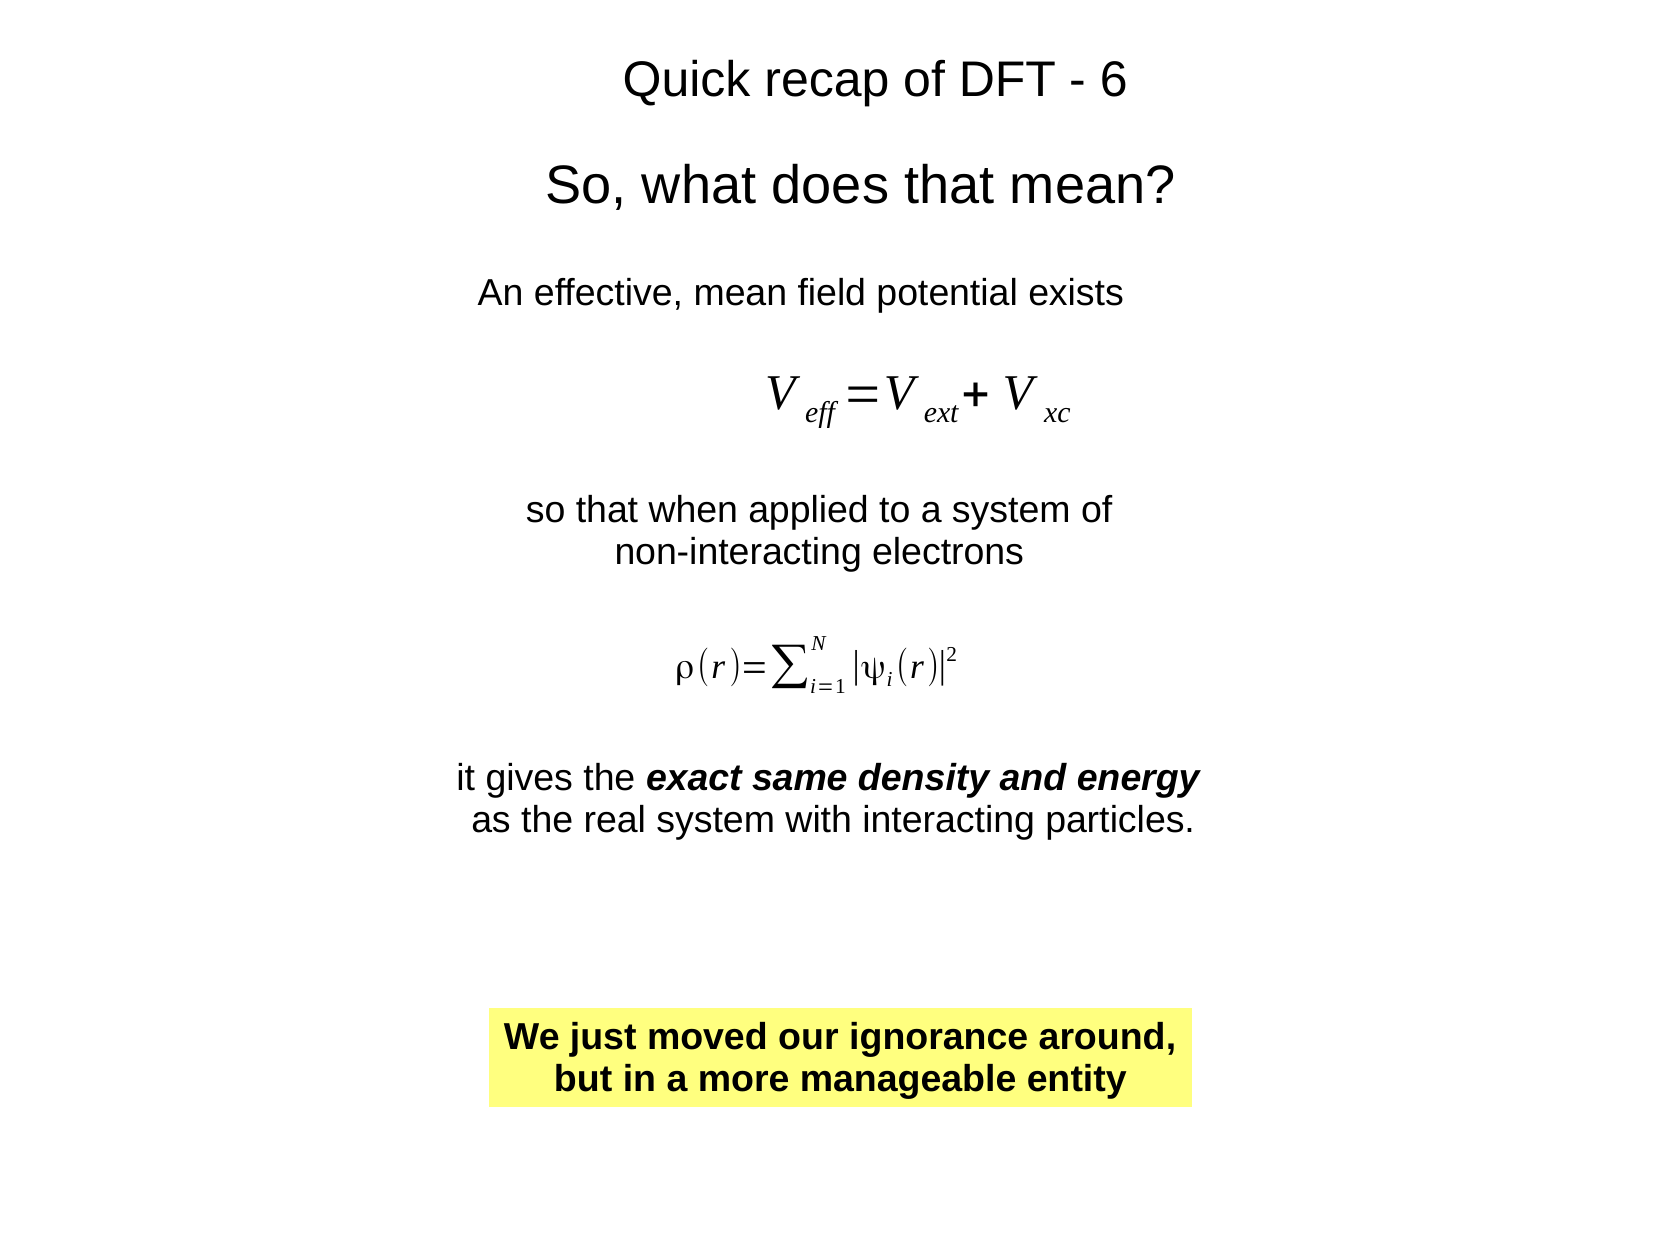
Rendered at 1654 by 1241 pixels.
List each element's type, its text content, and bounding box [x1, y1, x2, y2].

text_box An effective, mean field potential exists [462, 264, 1141, 322]
text_box so that when applied to a system of non-interacting electrons [473, 480, 1166, 622]
text_box So, what does that mean? [530, 146, 1192, 223]
text_box it gives the exact same density and energy as the real system with interacting particles. [422, 749, 1245, 849]
text_box Quick recap of DFT - 6 [607, 43, 1164, 115]
text_box We just moved our ignorance around, but in a more manageable entity [489, 1008, 1192, 1107]
chart [669, 630, 963, 698]
chart [759, 365, 1077, 428]
